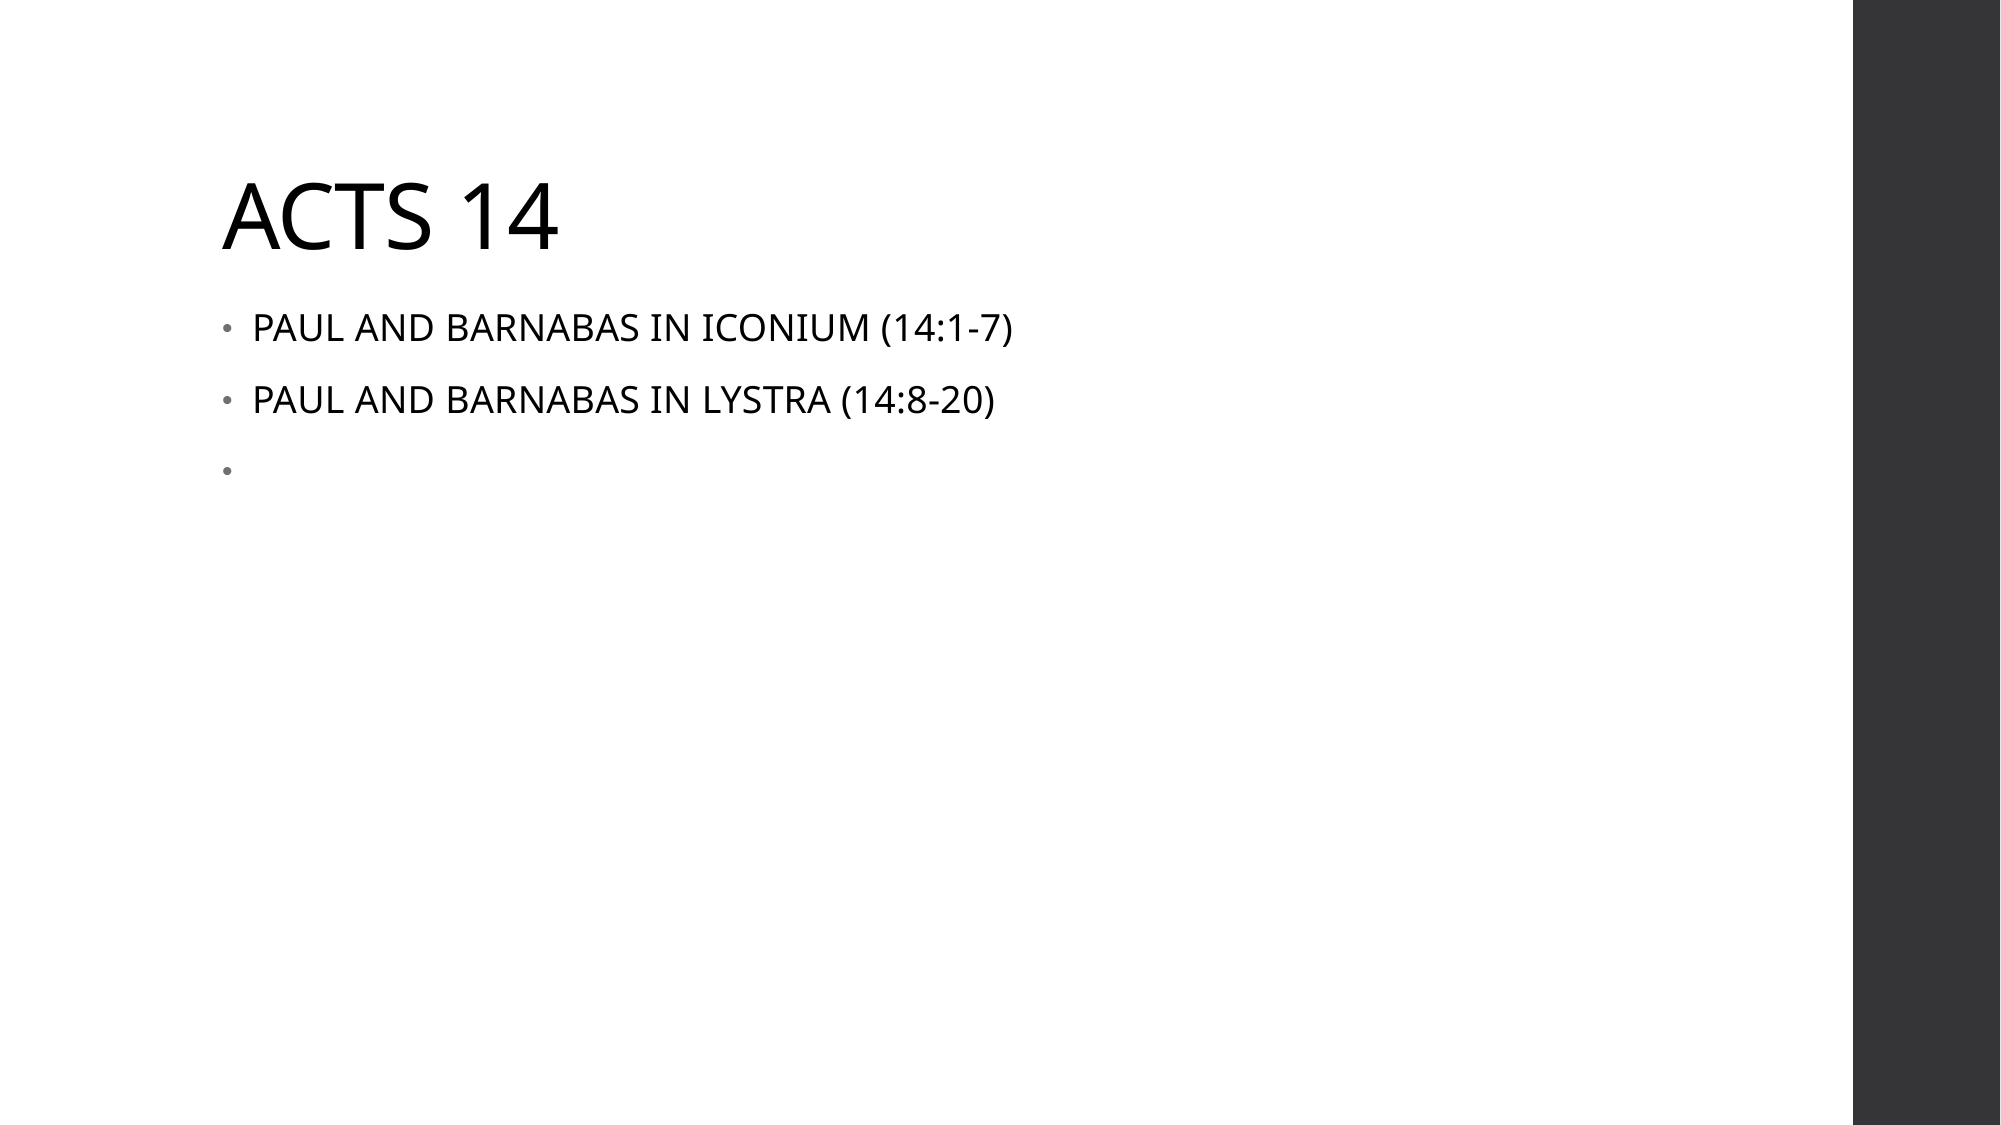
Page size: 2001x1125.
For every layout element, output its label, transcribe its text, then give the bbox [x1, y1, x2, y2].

list PAUL AND BARNABAS IN ICONIUM (14:1-7) PAUL AND BARNABAS IN LYSTRA (14:8-20) [206, 299, 1617, 1014]
title ACTS 14 [206, 60, 1797, 278]
